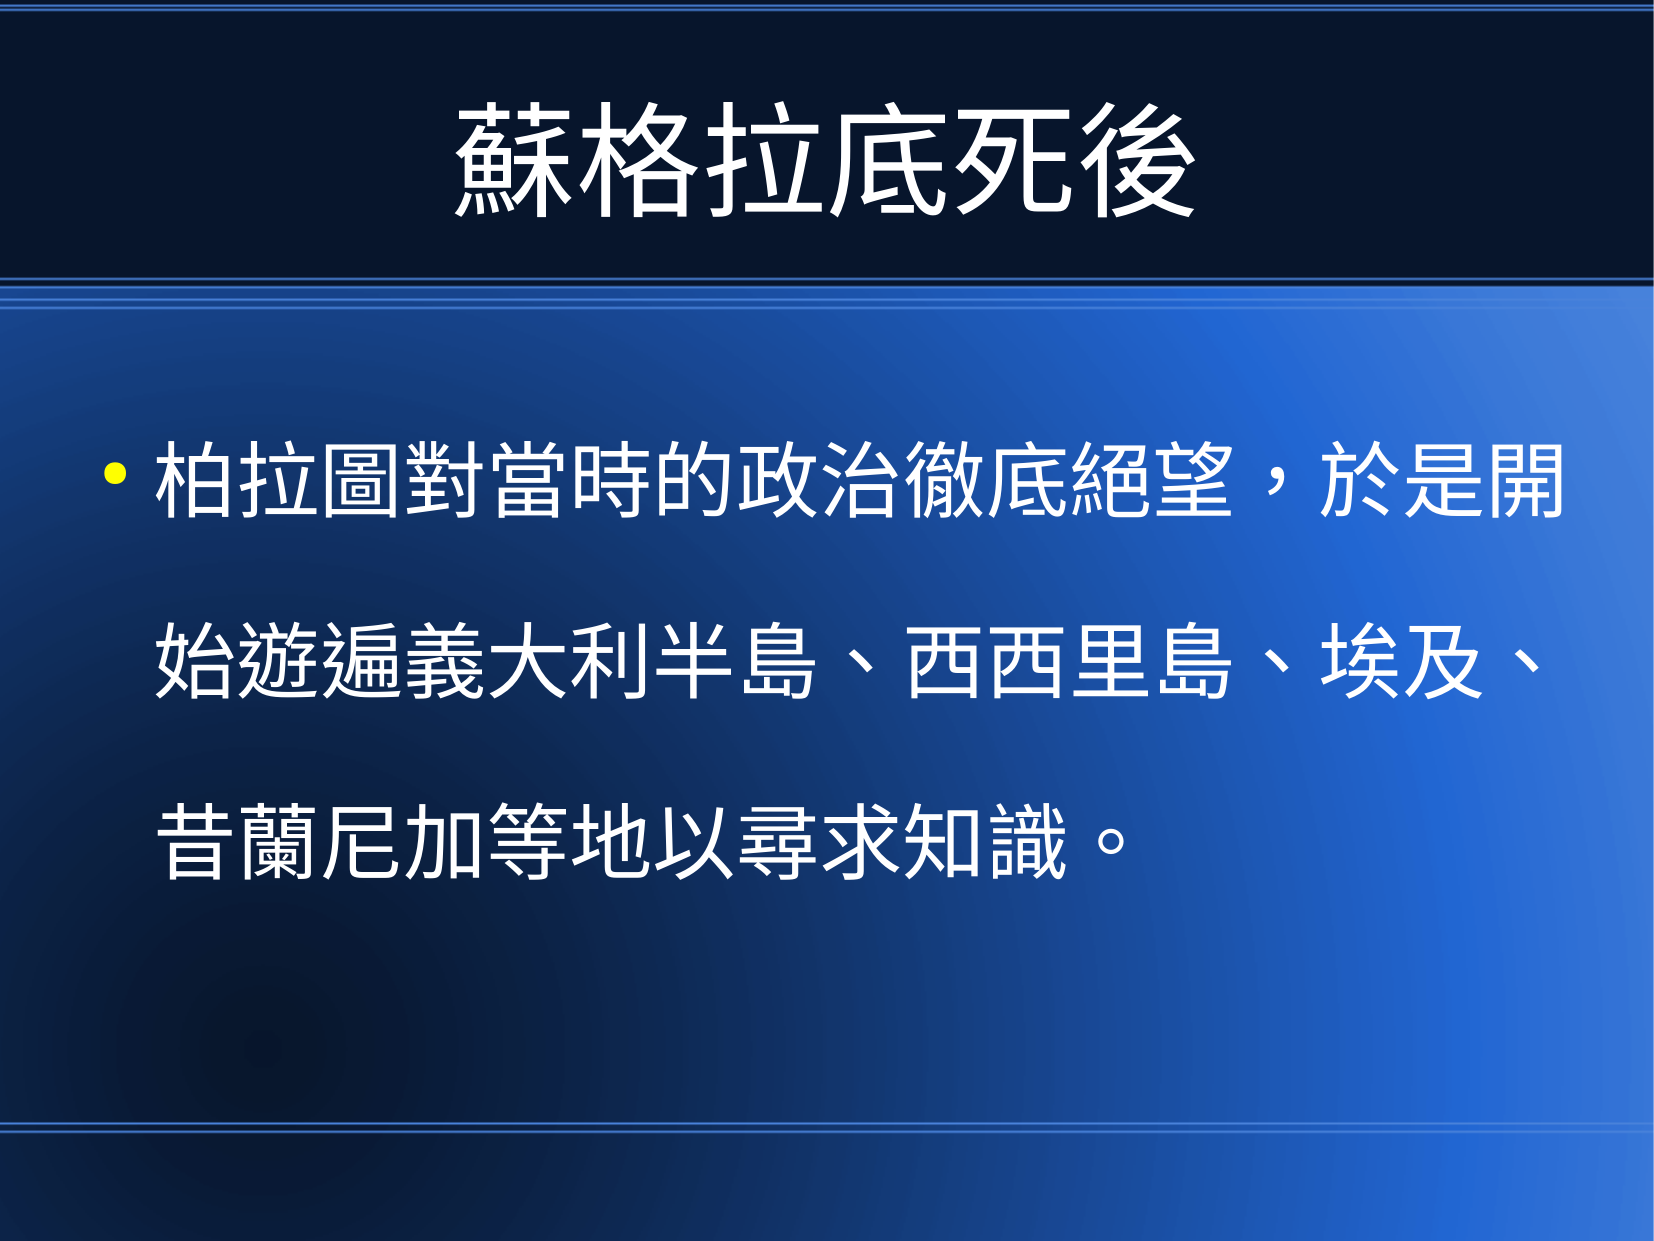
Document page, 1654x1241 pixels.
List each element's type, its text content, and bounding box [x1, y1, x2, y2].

list 柏拉圖對當時的政治徹底絕望，於是開始遊遍義大利半島、西西里島、埃及、昔蘭尼加等地以尋求知識。 [82, 355, 1571, 1241]
title 蘇格拉底死後 [82, 49, 1571, 257]
picture [0, 0, 1654, 1241]
